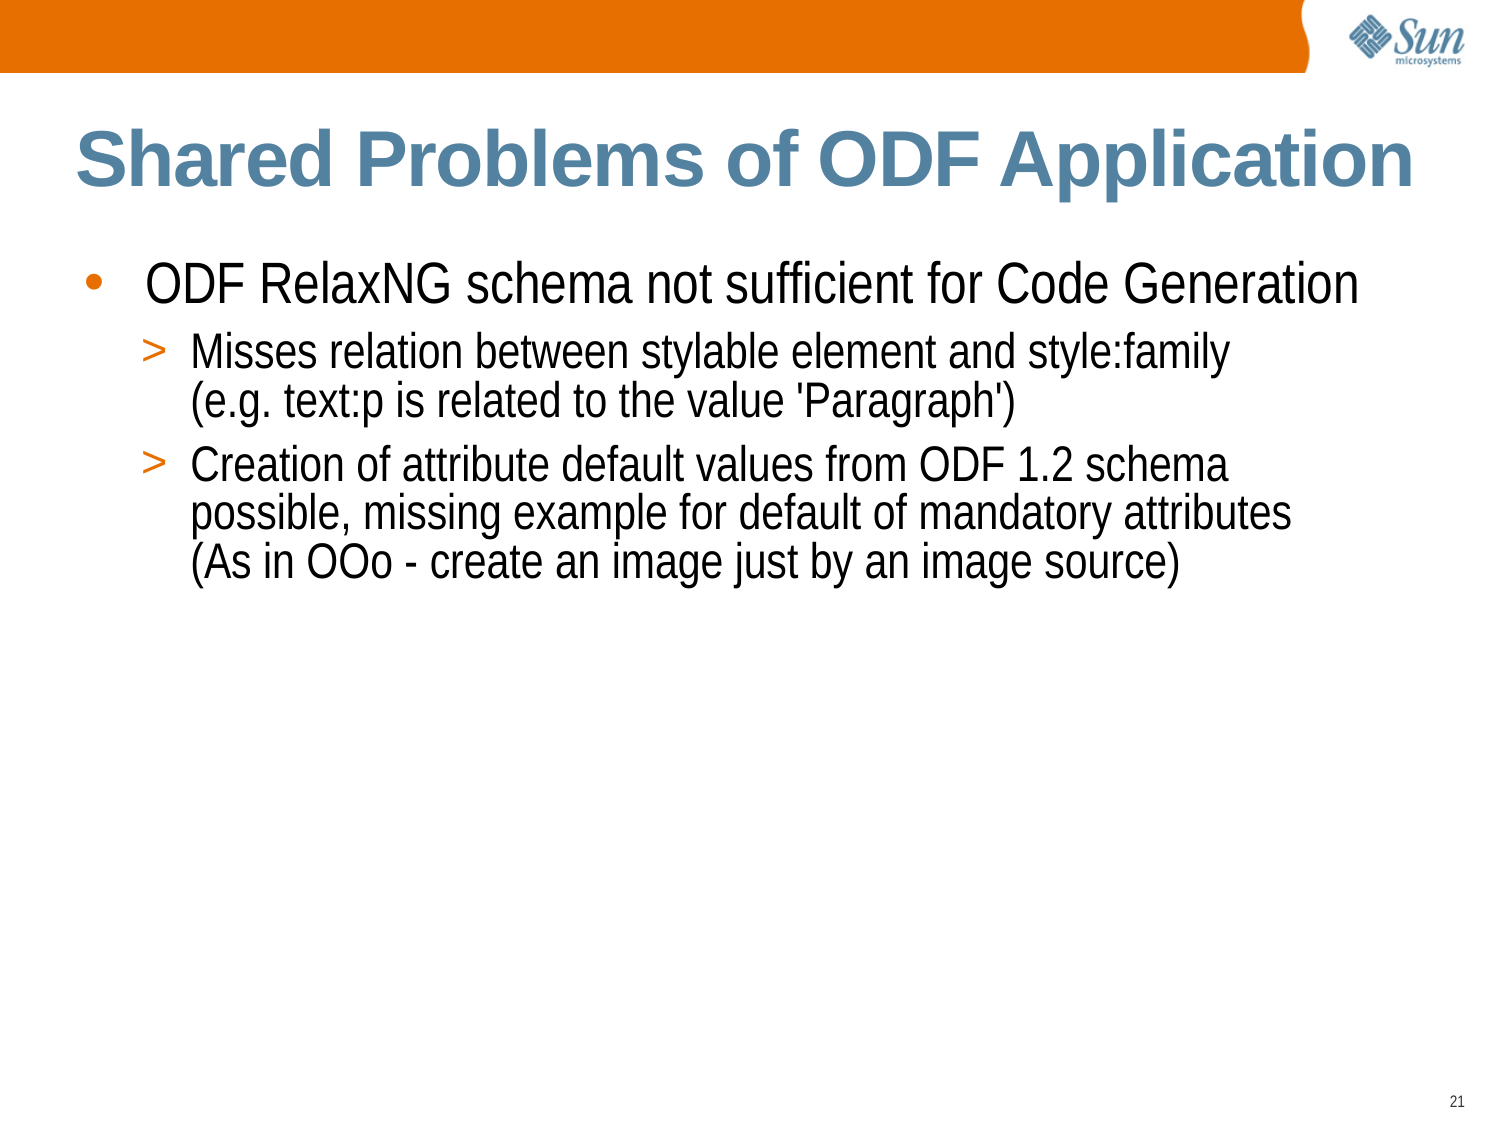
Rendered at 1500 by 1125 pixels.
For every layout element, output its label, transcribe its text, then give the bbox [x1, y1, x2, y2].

title Shared Problems of ODF Application [75, 123, 1437, 227]
list ODF RelaxNG schema not sufficient for Code Generation Misses relation between stylable element and style:family (e.g. text:p is related to the value 'Paragraph') Creation of attribute default values from ODF 1.2 schema possible, missing example for default of mandatory attributes (As in OOo - create an image just by an image source) [64, 258, 1401, 1062]
picture [0, 0, 1500, 73]
